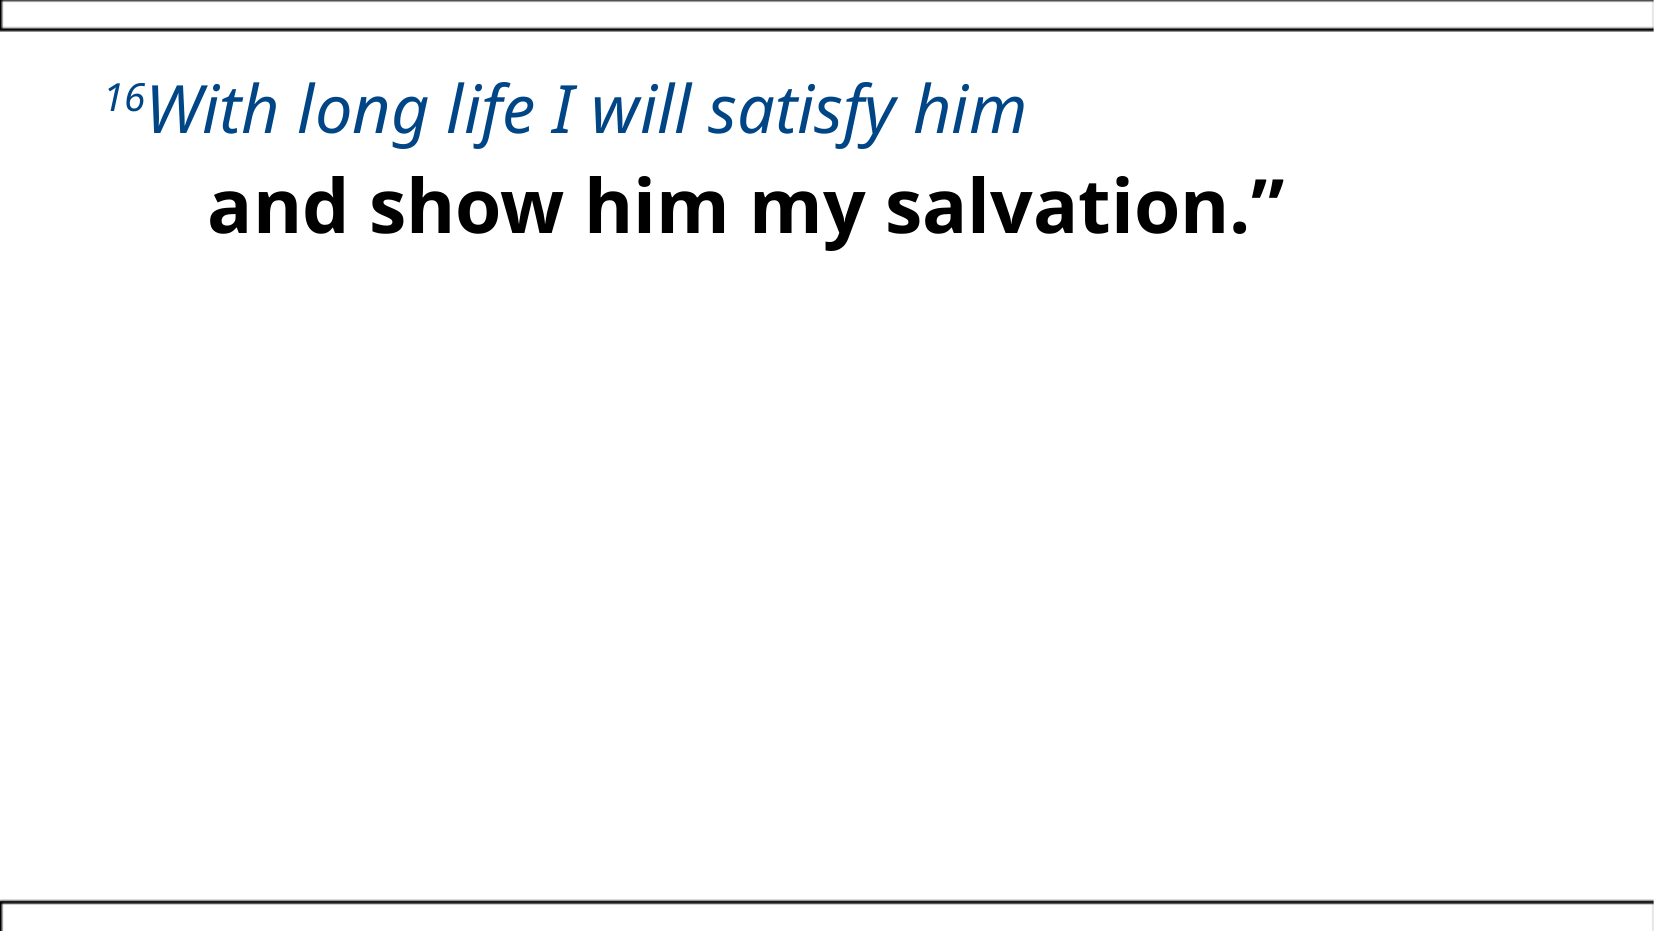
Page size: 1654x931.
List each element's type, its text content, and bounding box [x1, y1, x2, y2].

text_box 16With long life I will satisfy him and show him my salvation.” [88, 54, 1559, 271]
picture [0, 0, 1654, 931]
